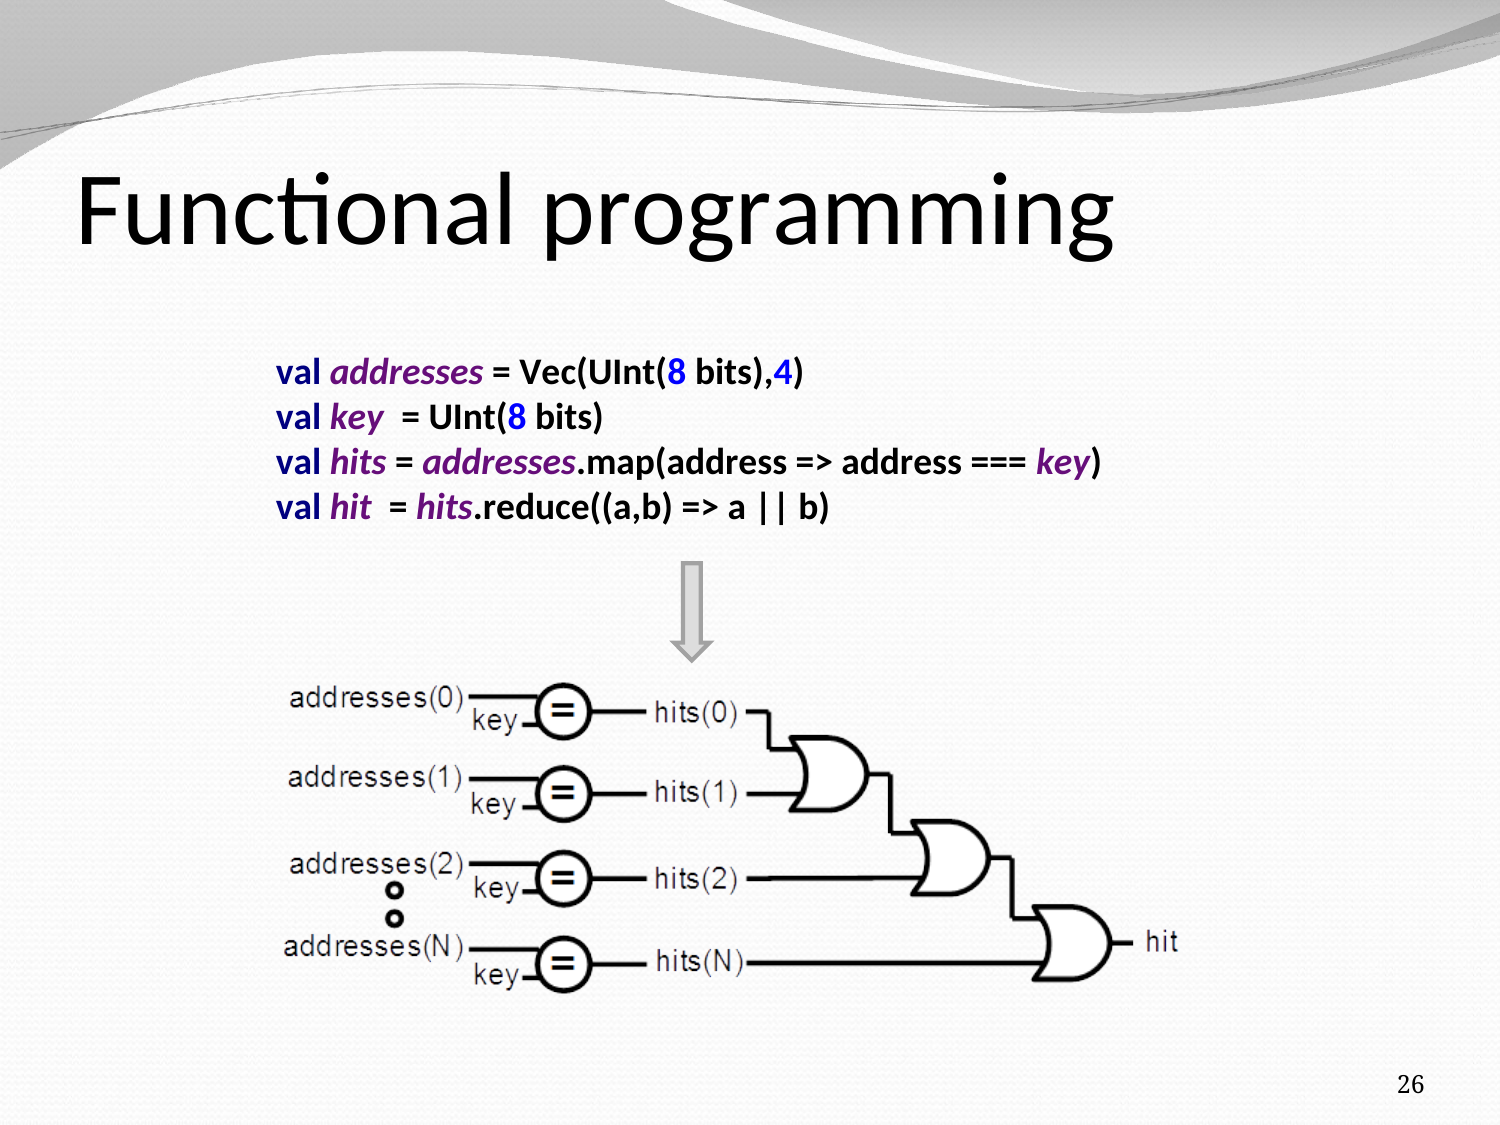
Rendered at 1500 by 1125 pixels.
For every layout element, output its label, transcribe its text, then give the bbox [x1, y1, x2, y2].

text_box <numéro> [1299, 1042, 1426, 1103]
text_box val addresses = Vec(UInt(8 bits),4) val key = UInt(8 bits) val hits = addresses.map(address => address === key) val hit = hits.reduce((a,b) => a || b) [261, 338, 1118, 535]
text_box [674, 563, 710, 661]
picture [0, 0, 1500, 1125]
title Functional programming [75, 78, 1426, 266]
